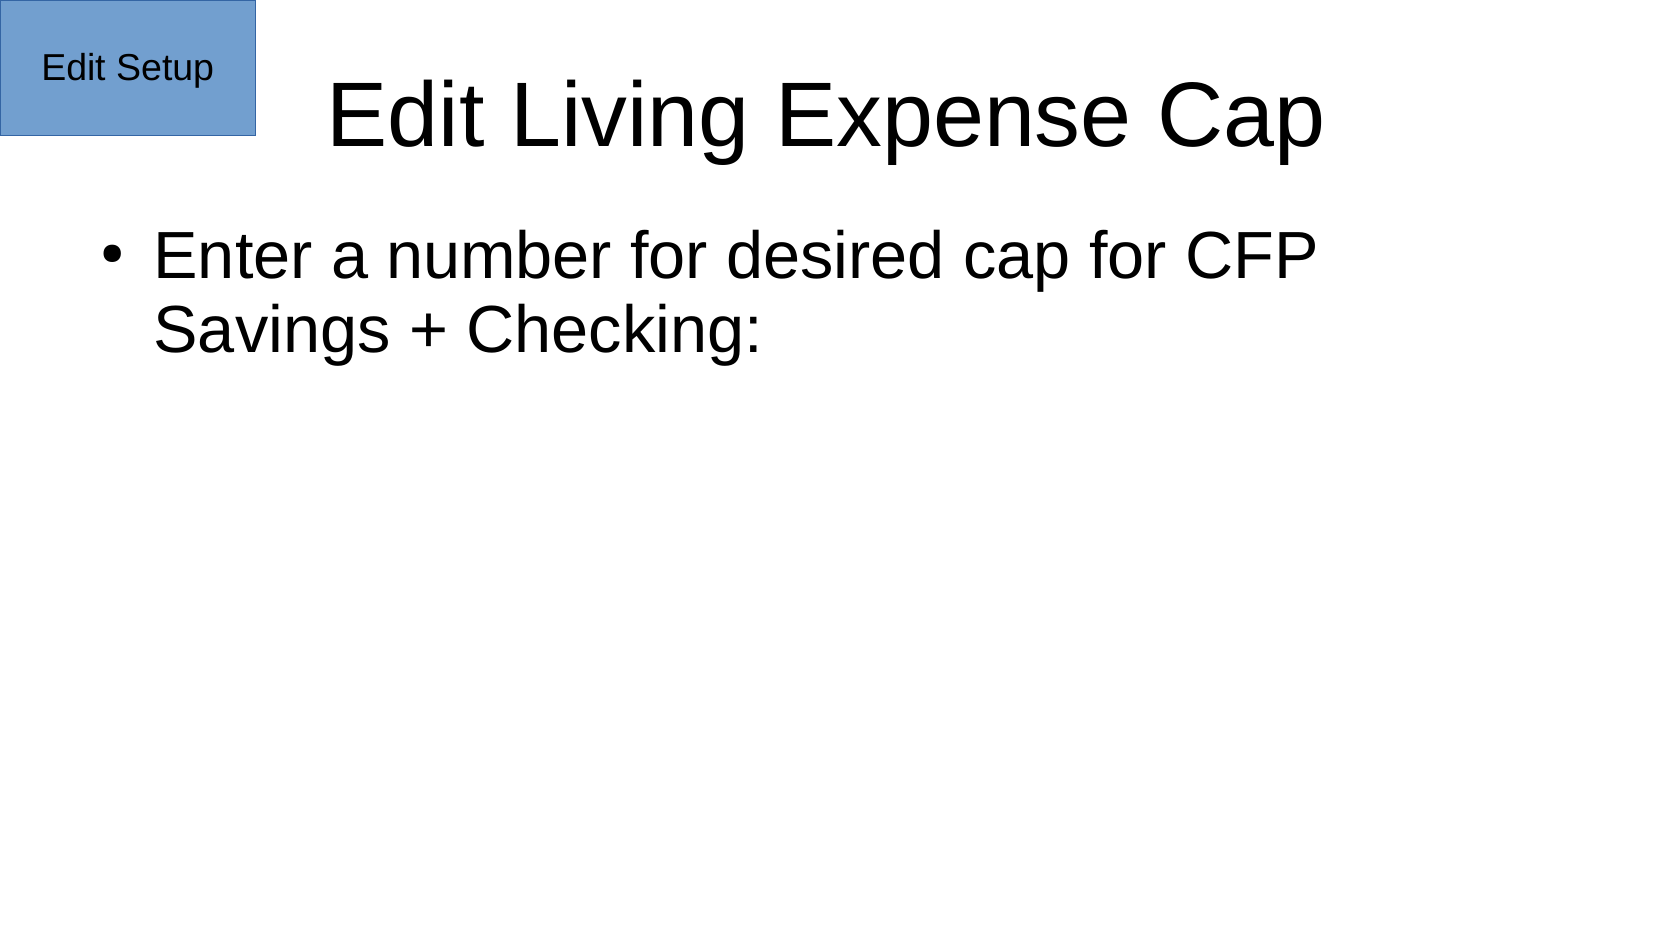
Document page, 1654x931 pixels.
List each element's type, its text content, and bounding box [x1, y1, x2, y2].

title Edit Living Expense Cap [82, 37, 1571, 193]
list Enter a number for desired cap for CFP Savings + Checking: [82, 217, 1571, 758]
text_box Edit Setup [0, 0, 256, 136]
